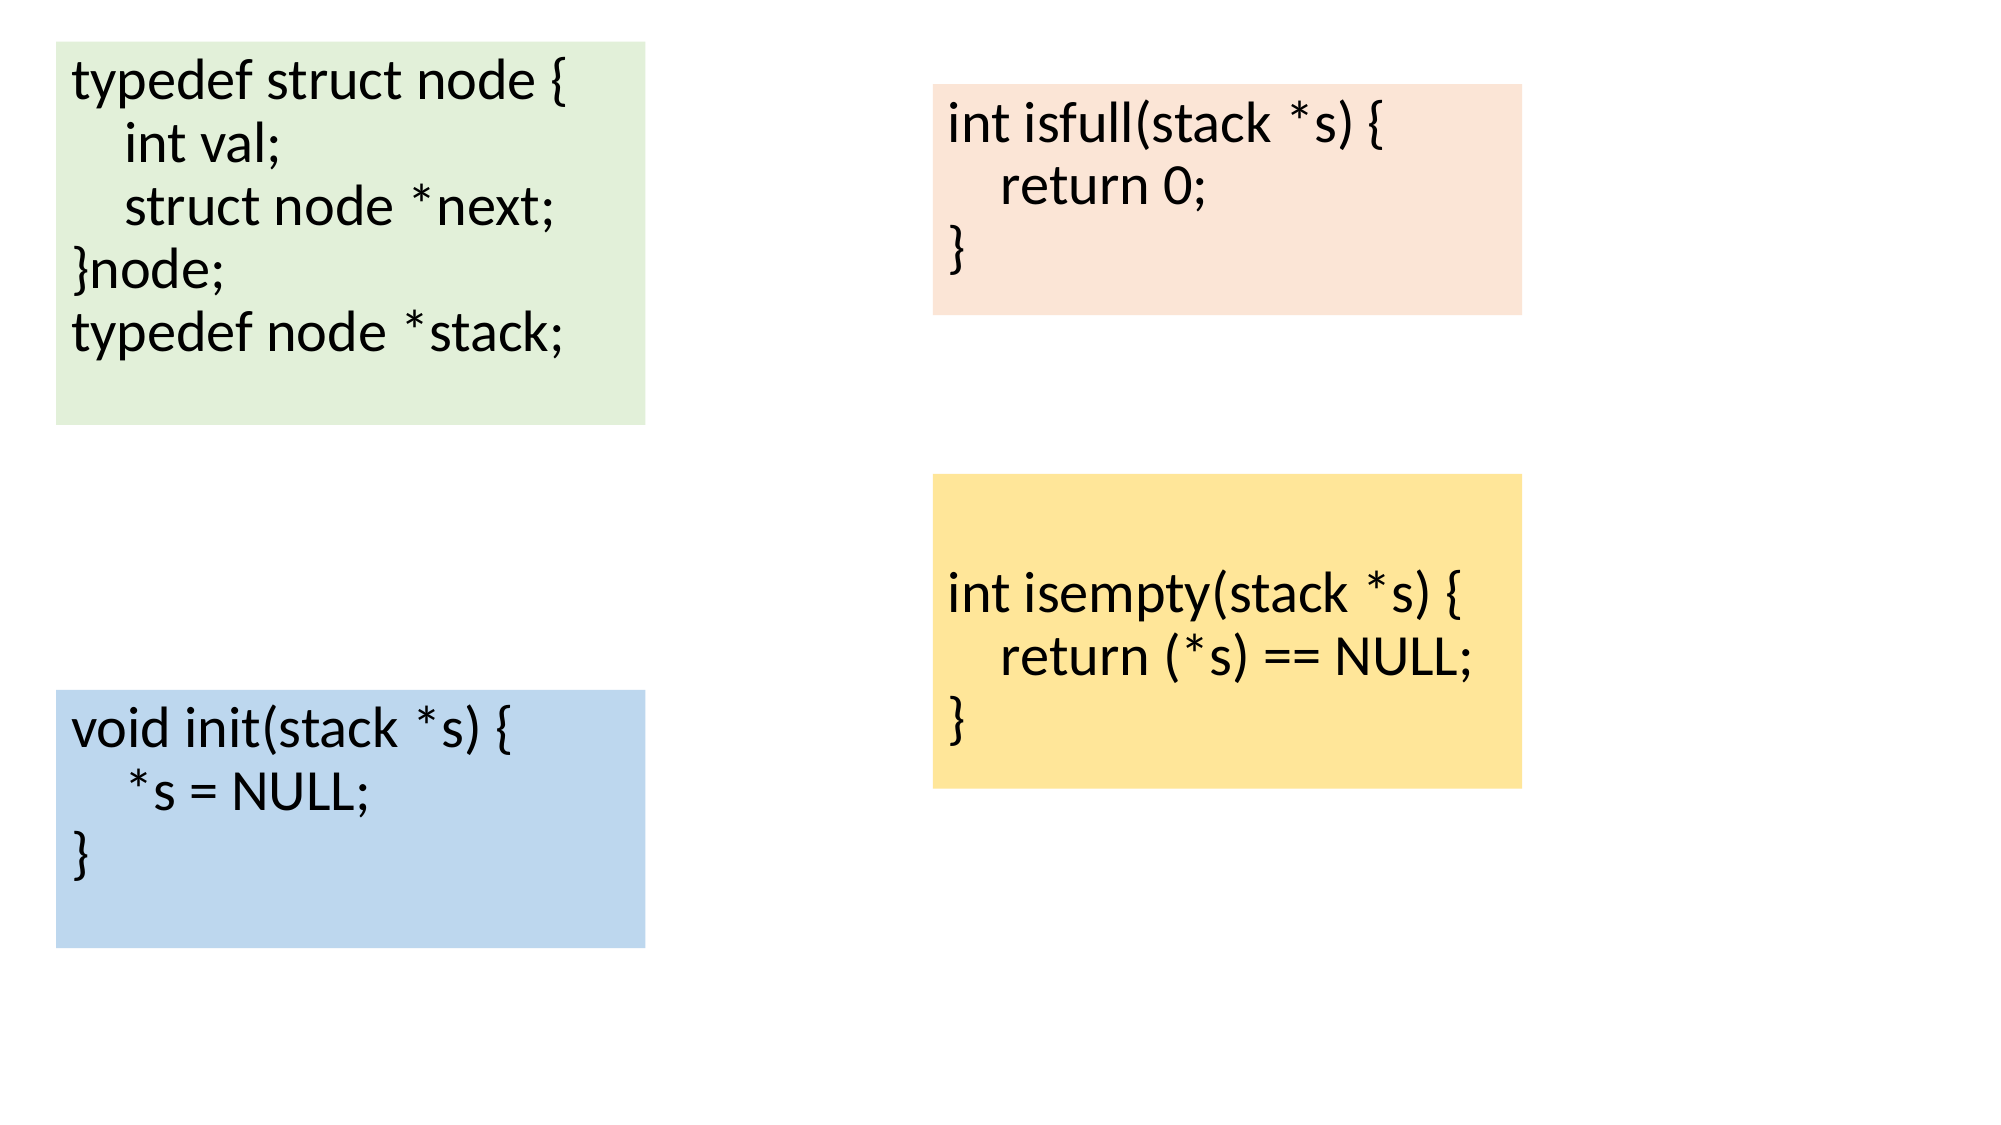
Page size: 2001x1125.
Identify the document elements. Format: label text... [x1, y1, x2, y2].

list typedef struct node { int val; struct node *next; }node; typedef node *stack; [56, 41, 646, 425]
text_box int isfull(stack *s) { return 0; } [932, 84, 1523, 316]
text_box void init(stack *s) { *s = NULL; } [56, 689, 646, 949]
text_box int isempty(stack *s) { return (*s) == NULL; } [932, 473, 1523, 789]
